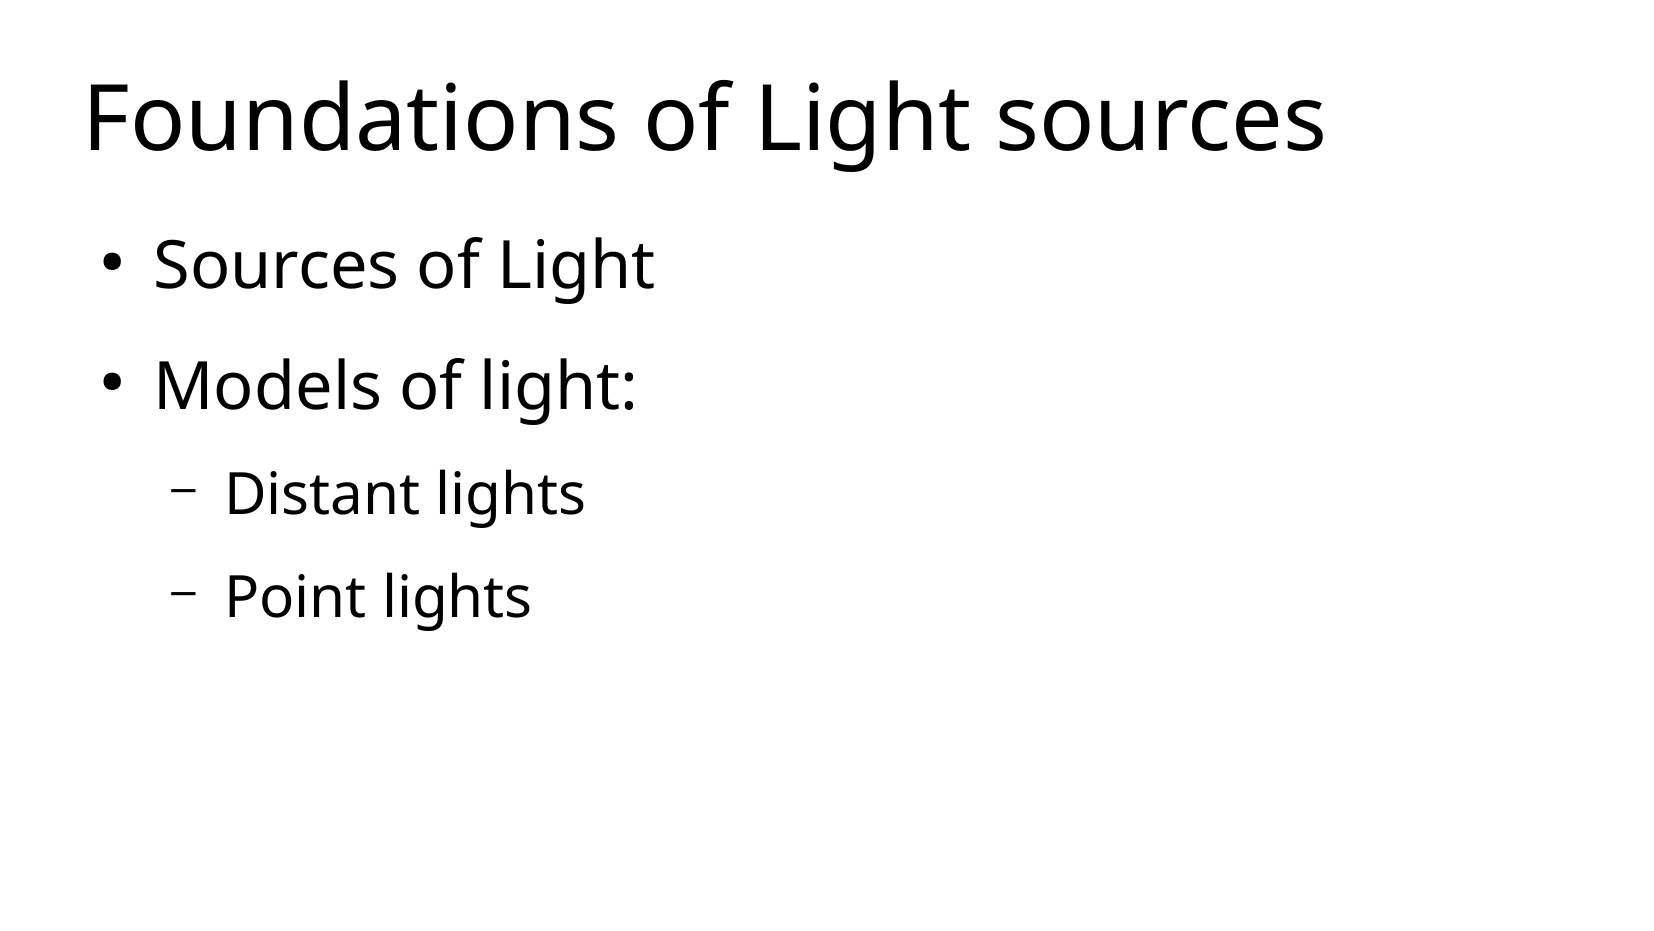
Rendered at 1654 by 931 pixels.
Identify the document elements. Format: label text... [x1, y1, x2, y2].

list Sources of Light Models of light: Distant lights Point lights [82, 217, 1571, 758]
title Foundations of Light sources [82, 37, 1571, 193]
